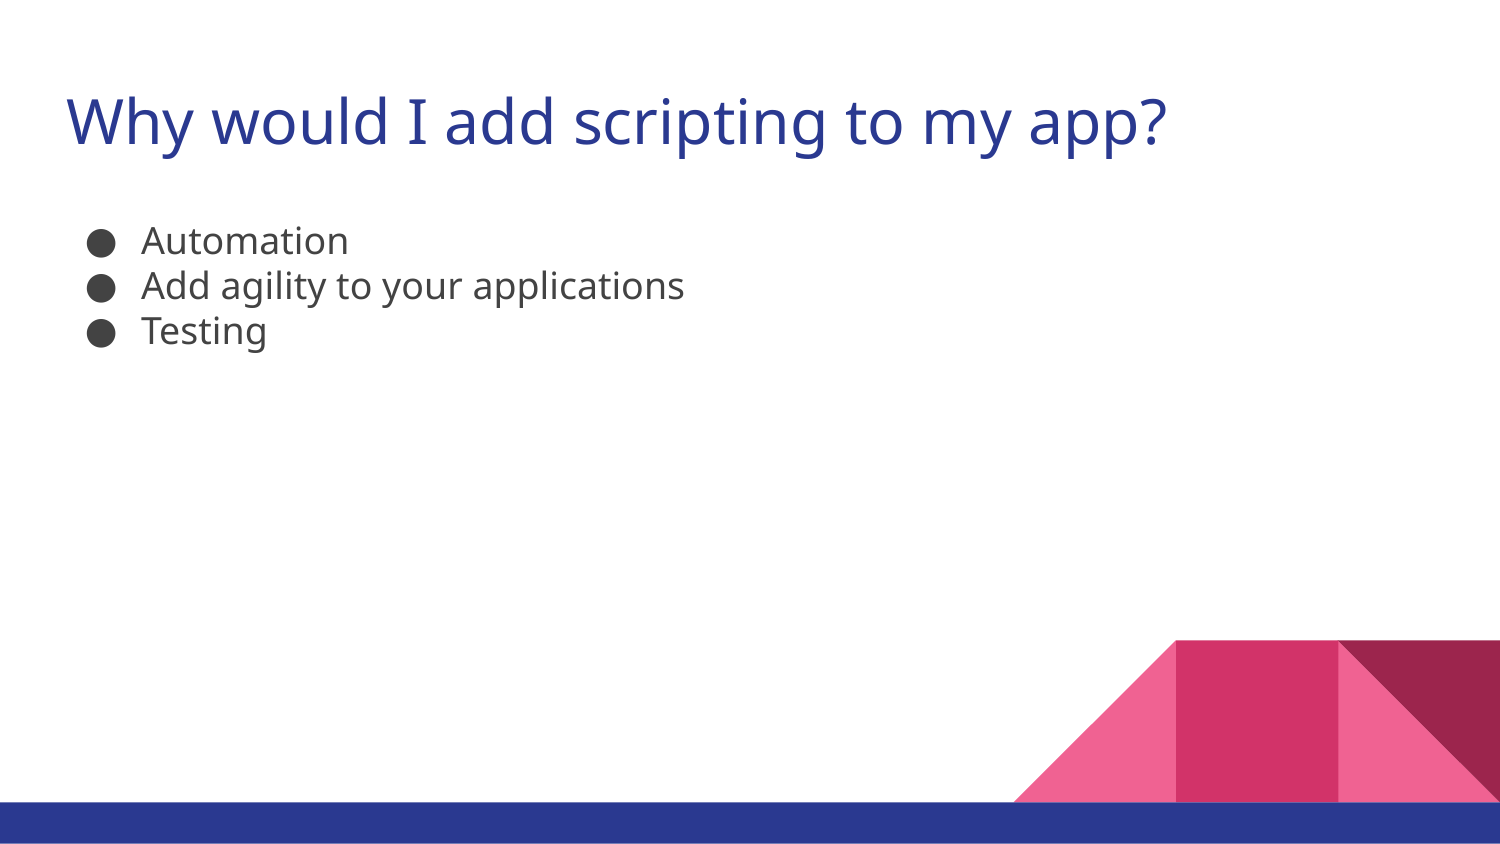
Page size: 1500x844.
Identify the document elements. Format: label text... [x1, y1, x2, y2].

list Automation Add agility to your applications Testing [51, 201, 1449, 750]
title Why would I add scripting to my app? [51, 67, 1449, 167]
